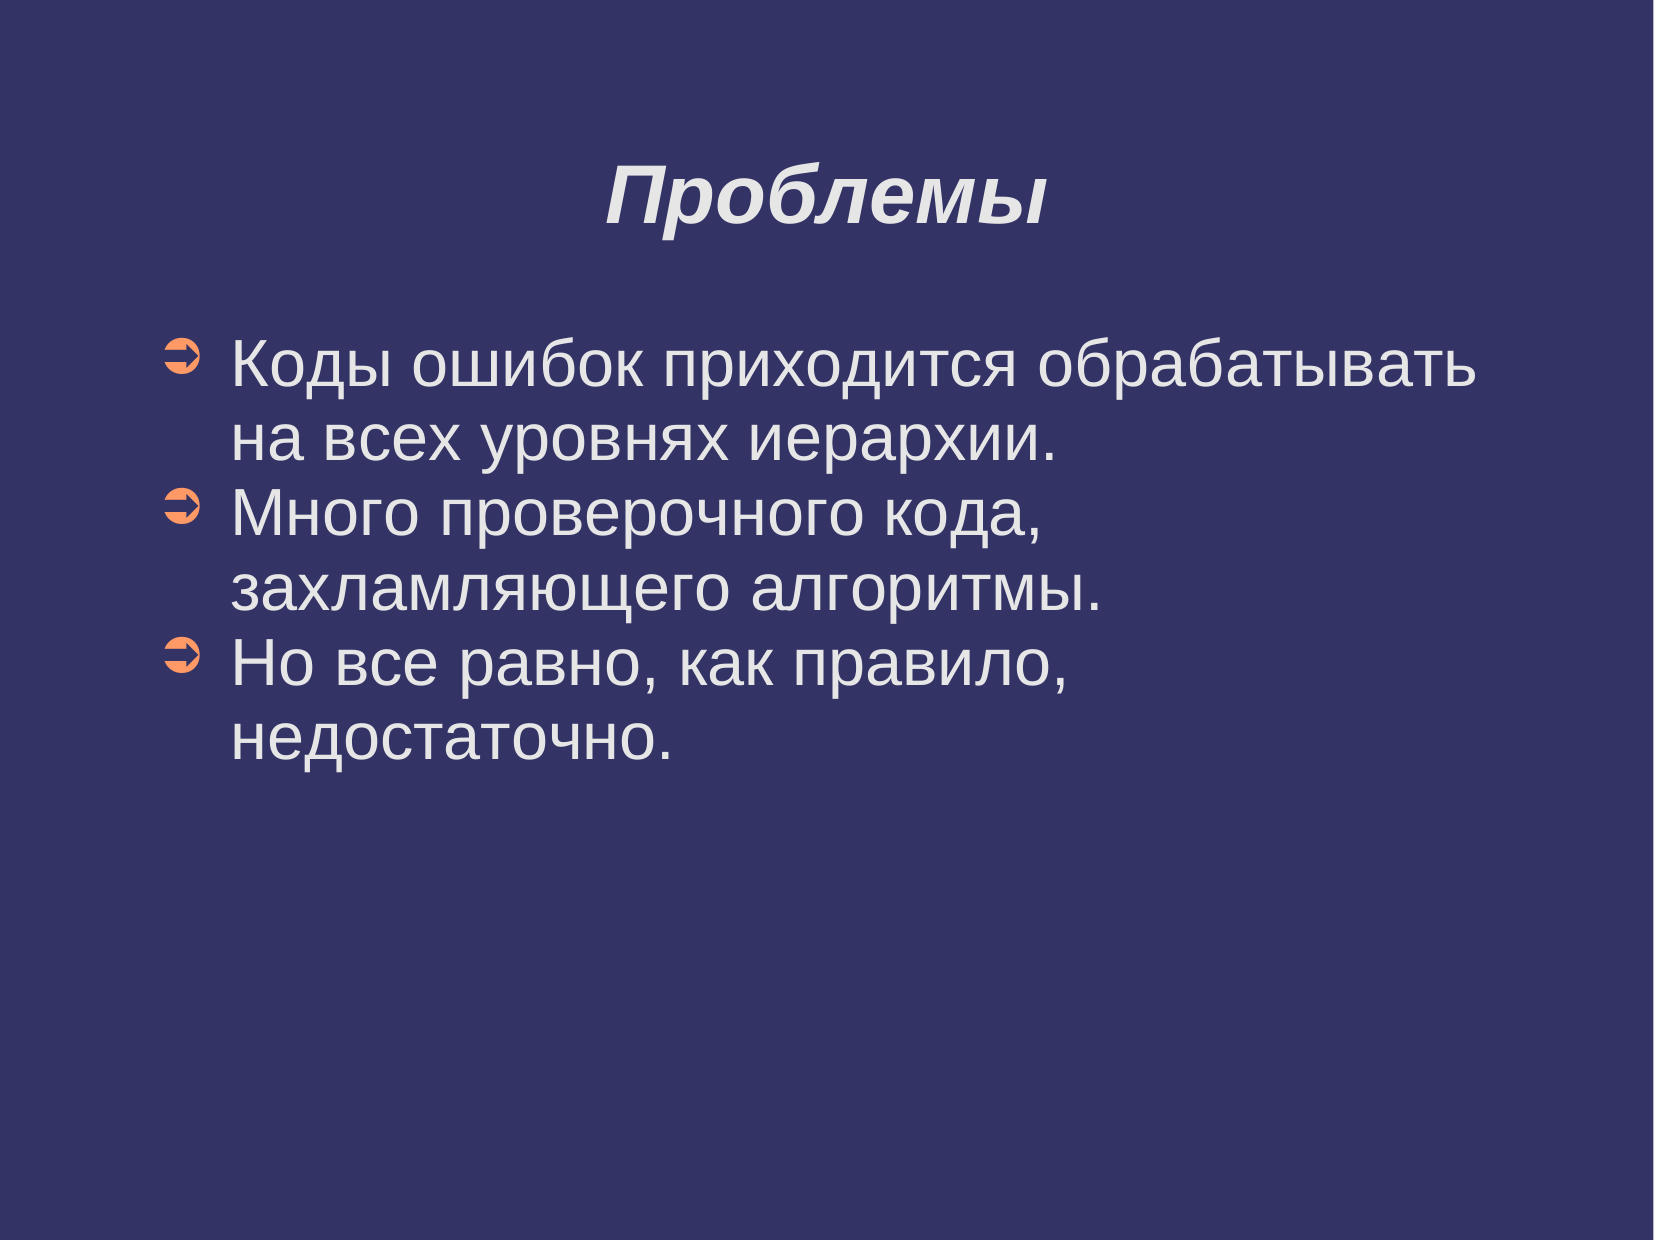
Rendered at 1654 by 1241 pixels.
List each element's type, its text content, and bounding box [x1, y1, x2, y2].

title Проблемы [118, 90, 1536, 298]
list Коды ошибок приходится обрабатывать на всех уровнях иерархии. Много проверочного кода, захламляющего алгоритмы. Но все равно, как правило, недостаточно. [147, 325, 1506, 1145]
